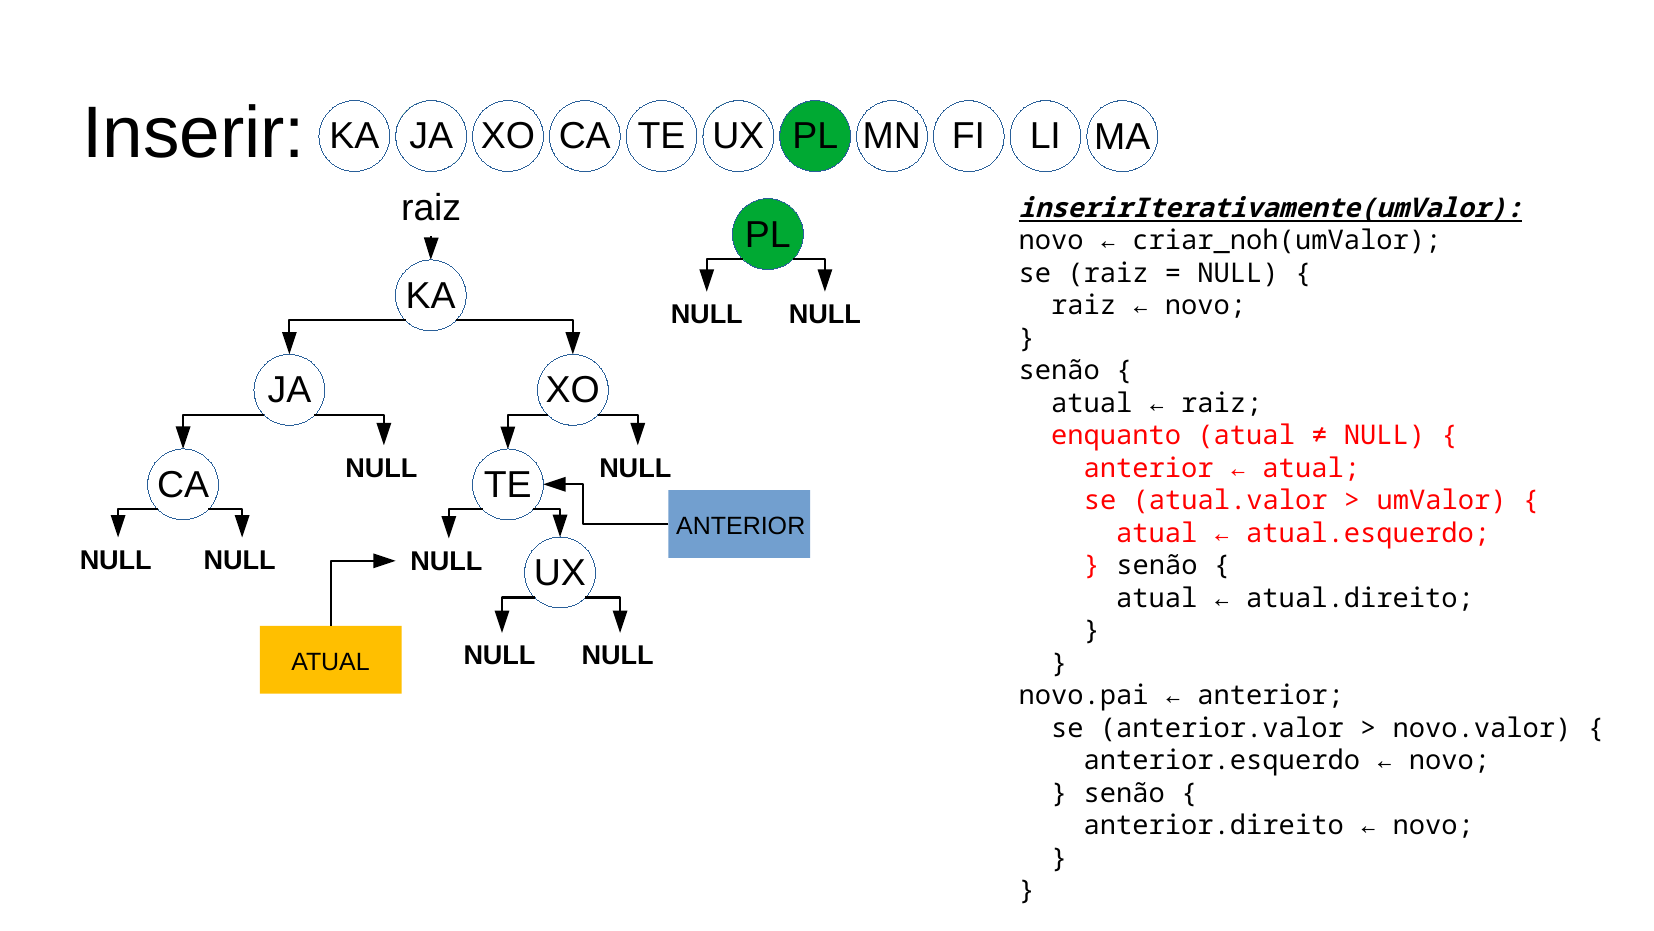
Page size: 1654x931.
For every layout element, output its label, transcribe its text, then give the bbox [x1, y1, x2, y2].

text_box NULL [655, 291, 758, 337]
text_box [259, 625, 402, 694]
text_box KA [395, 259, 467, 331]
text_box NULL [64, 537, 172, 583]
text_box FI [933, 100, 1005, 172]
text_box ANTERIOR [661, 504, 822, 548]
text_box NULL [584, 445, 691, 491]
title Inserir: [82, 54, 1571, 211]
text_box MN [856, 100, 928, 172]
text_box CA [147, 448, 219, 520]
text_box PL [779, 100, 851, 172]
text_box TE [472, 448, 544, 520]
text_box NULL [330, 445, 438, 491]
text_box XO [472, 100, 544, 172]
text_box MA [1086, 100, 1158, 172]
text_box XO [537, 354, 609, 426]
text_box CA [549, 100, 621, 172]
text_box UX [524, 536, 596, 608]
text_box NULL [774, 291, 876, 337]
text_box NULL [448, 632, 556, 678]
text_box PL [732, 198, 804, 270]
text_box NULL [395, 538, 502, 584]
text_box inserirIterativamente(umValor): novo ← criar_noh(umValor); se (raiz = NULL) { raiz ← novo; } senão { atual ← raiz; enquanto (atual ≠ NULL) { anterior ← atual; se (atual.valor > umValor) { atual ← atual.esquerdo; } senão { atual ← atual.direito; } } novo.pai ← anterior; se (anterior.valor > novo.valor) { anterior.esquerdo ← novo; } senão { anterior.direito ← novo; } } [1003, 182, 1654, 931]
text_box KA [318, 100, 390, 172]
text_box JA [253, 354, 325, 426]
text_box [668, 490, 811, 504]
text_box UX [702, 100, 774, 172]
text_box raiz [386, 179, 477, 237]
text_box ATUAL [276, 640, 390, 684]
text_box TE [626, 100, 697, 172]
text_box NULL [188, 537, 296, 583]
text_box LI [1010, 100, 1081, 172]
text_box NULL [566, 632, 674, 679]
text_box [668, 548, 811, 558]
text_box JA [395, 100, 467, 172]
text_box [744, 118, 786, 206]
